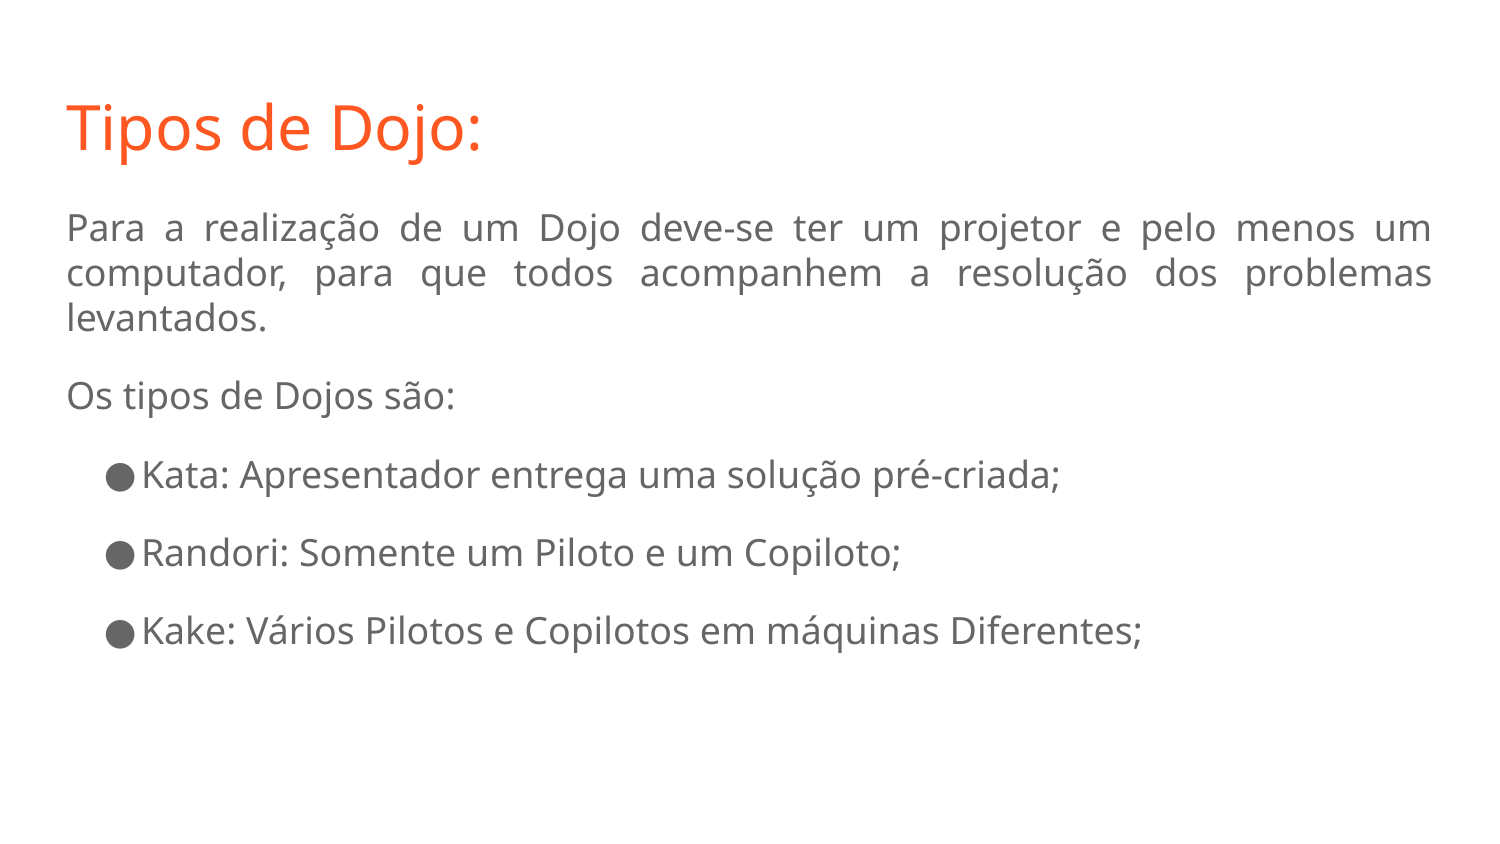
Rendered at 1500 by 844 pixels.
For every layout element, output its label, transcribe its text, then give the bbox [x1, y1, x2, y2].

list Para a realização de um Dojo deve-se ter um projetor e pelo menos um computador, para que todos acompanhem a resolução dos problemas levantados. Os tipos de Dojos são: Kata: Apresentador entrega uma solução pré-criada; Randori: Somente um Piloto e um Copiloto; Kake: Vários Pilotos e Copilotos em máquinas Diferentes; [51, 189, 1449, 750]
title Tipos de Dojo: [51, 72, 1449, 167]
